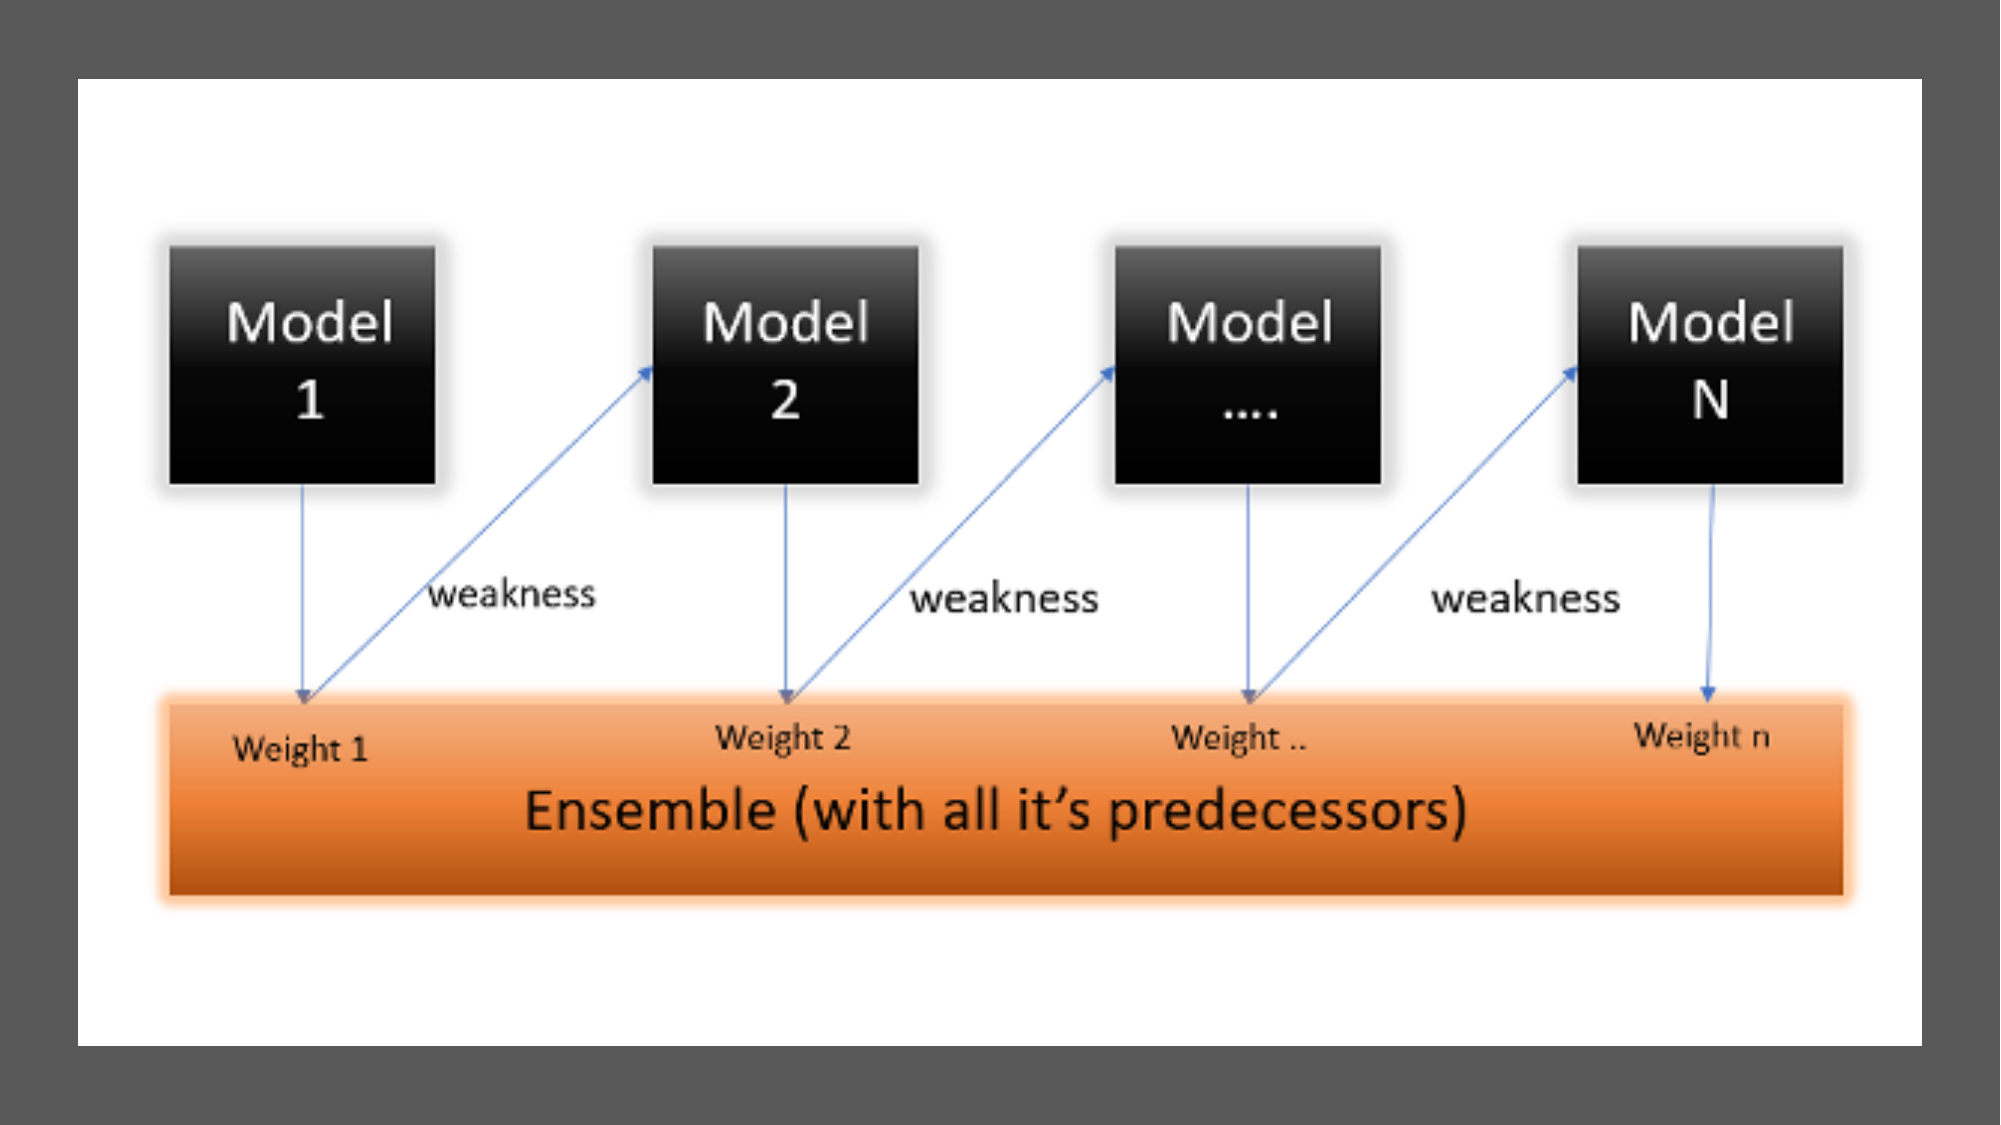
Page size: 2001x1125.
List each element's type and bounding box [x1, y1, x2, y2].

picture [105, 175, 1895, 950]
text_box [0, 0, 2000, 1125]
